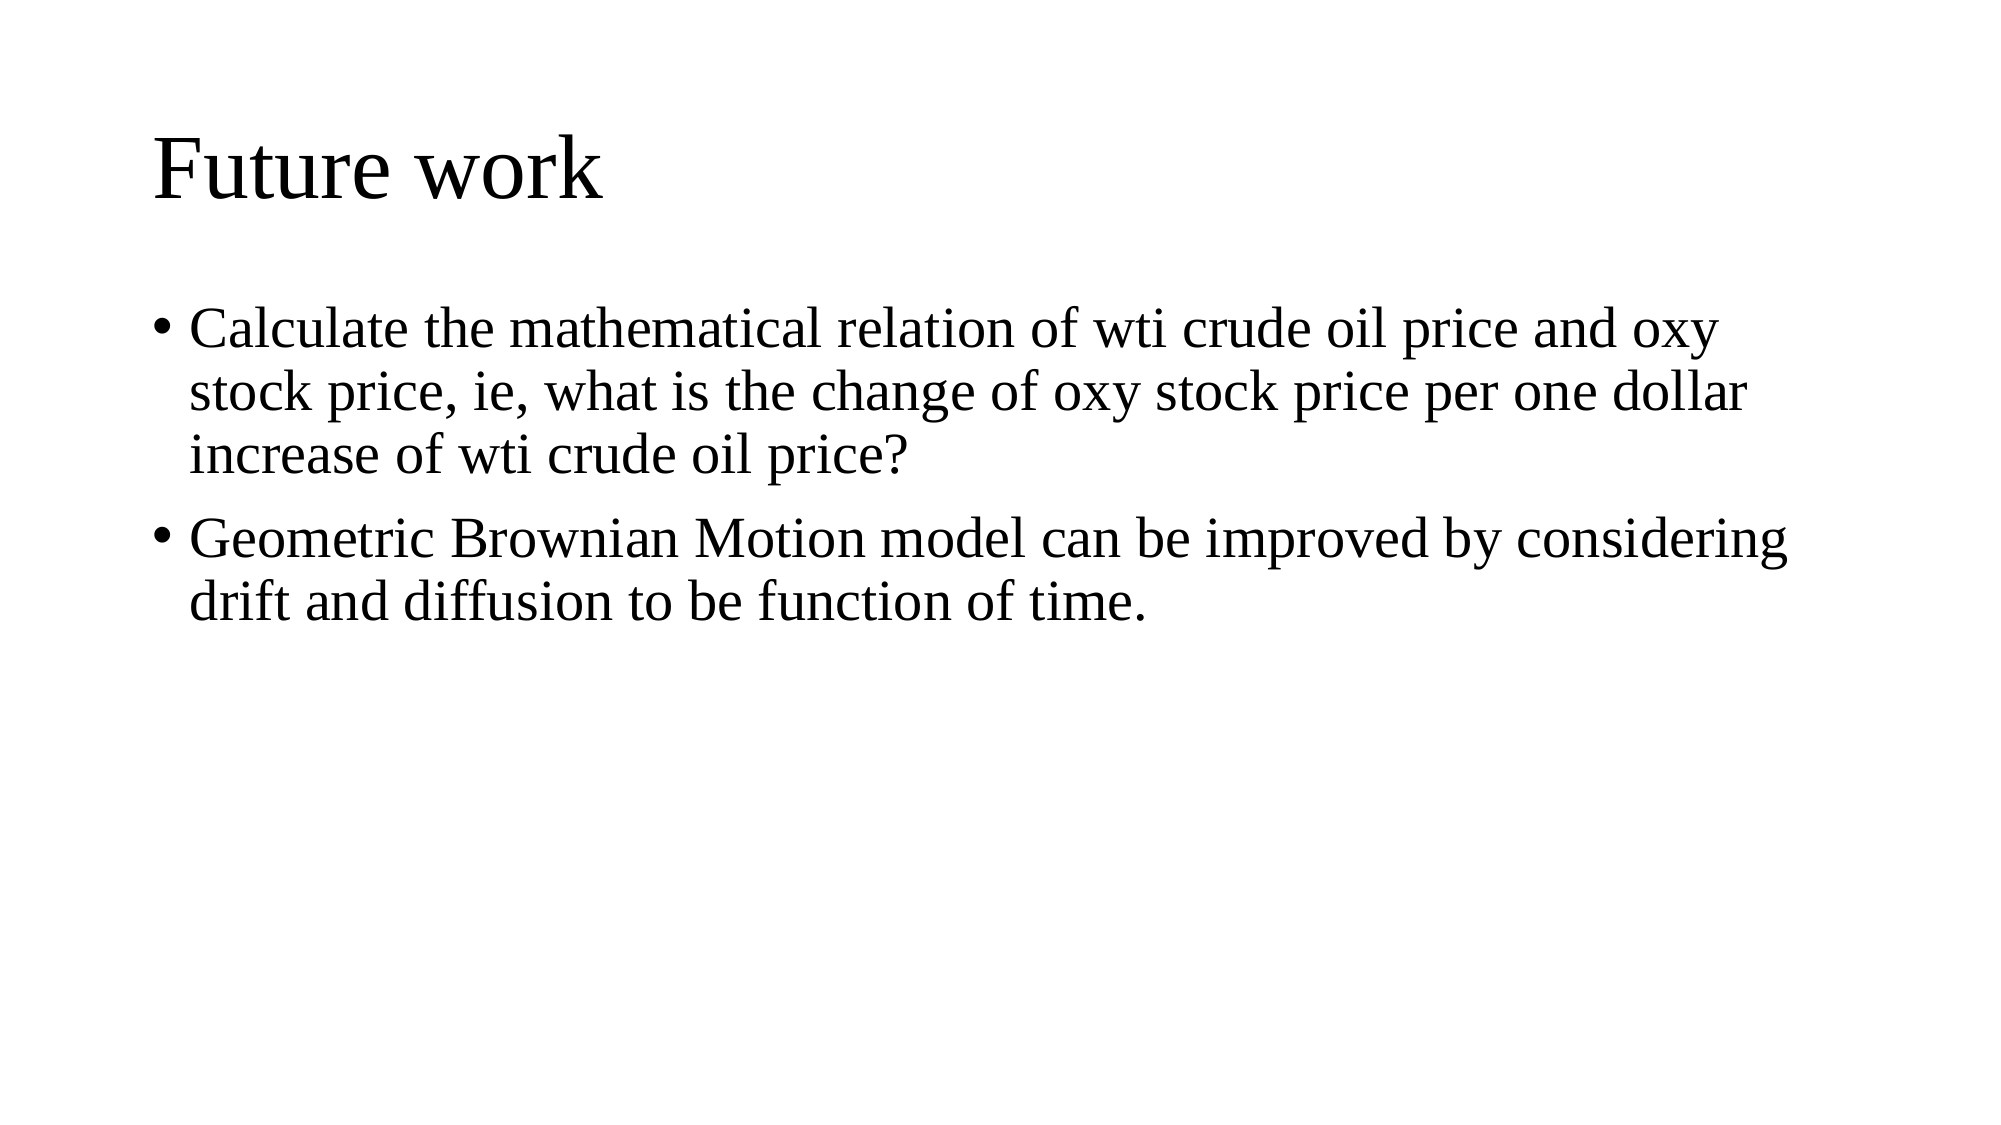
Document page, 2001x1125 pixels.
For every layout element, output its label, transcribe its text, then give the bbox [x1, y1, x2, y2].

title Future work [137, 59, 1863, 278]
list Calculate the mathematical relation of wti crude oil price and oxy stock price, ie, what is the change of oxy stock price per one dollar increase of wti crude oil price? Geometric Brownian Motion model can be improved by considering drift and diffusion to be function of time. [137, 290, 1863, 1014]
